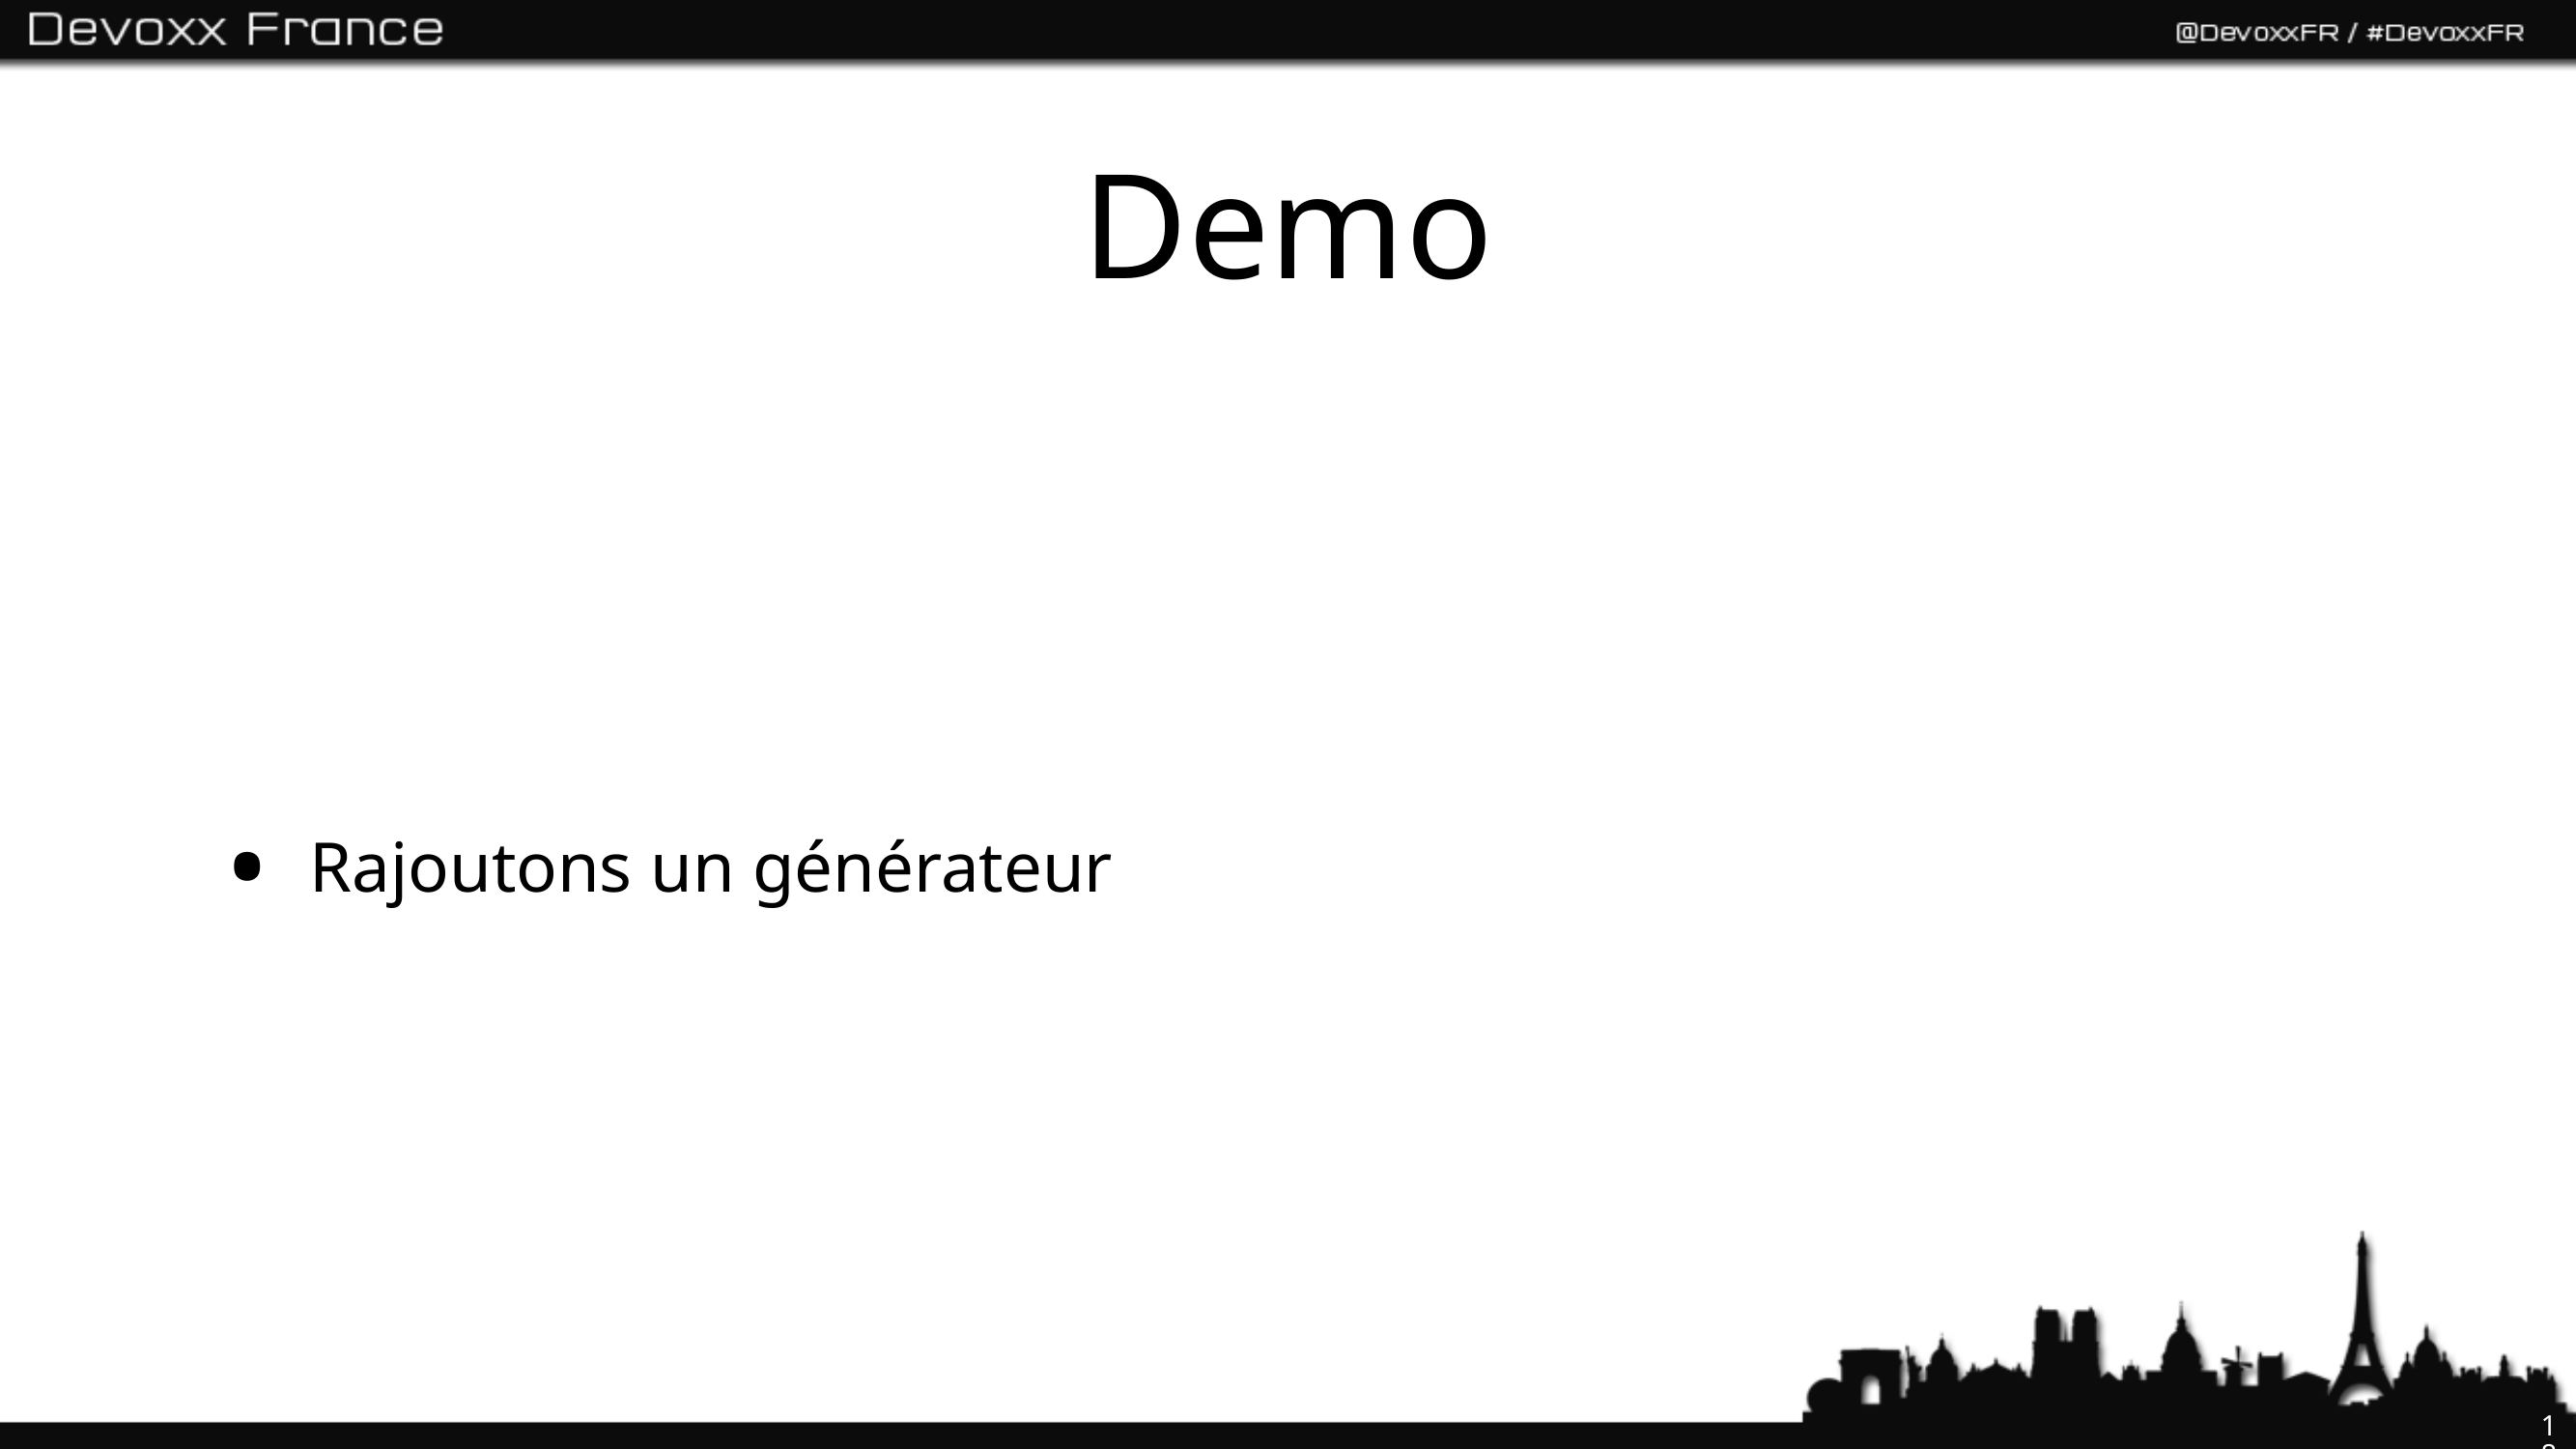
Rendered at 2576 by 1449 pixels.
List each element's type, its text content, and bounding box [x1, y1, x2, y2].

list Rajoutons un générateur [183, 412, 2393, 1317]
title Demo [183, 38, 2393, 403]
picture [0, 0, 2576, 1449]
